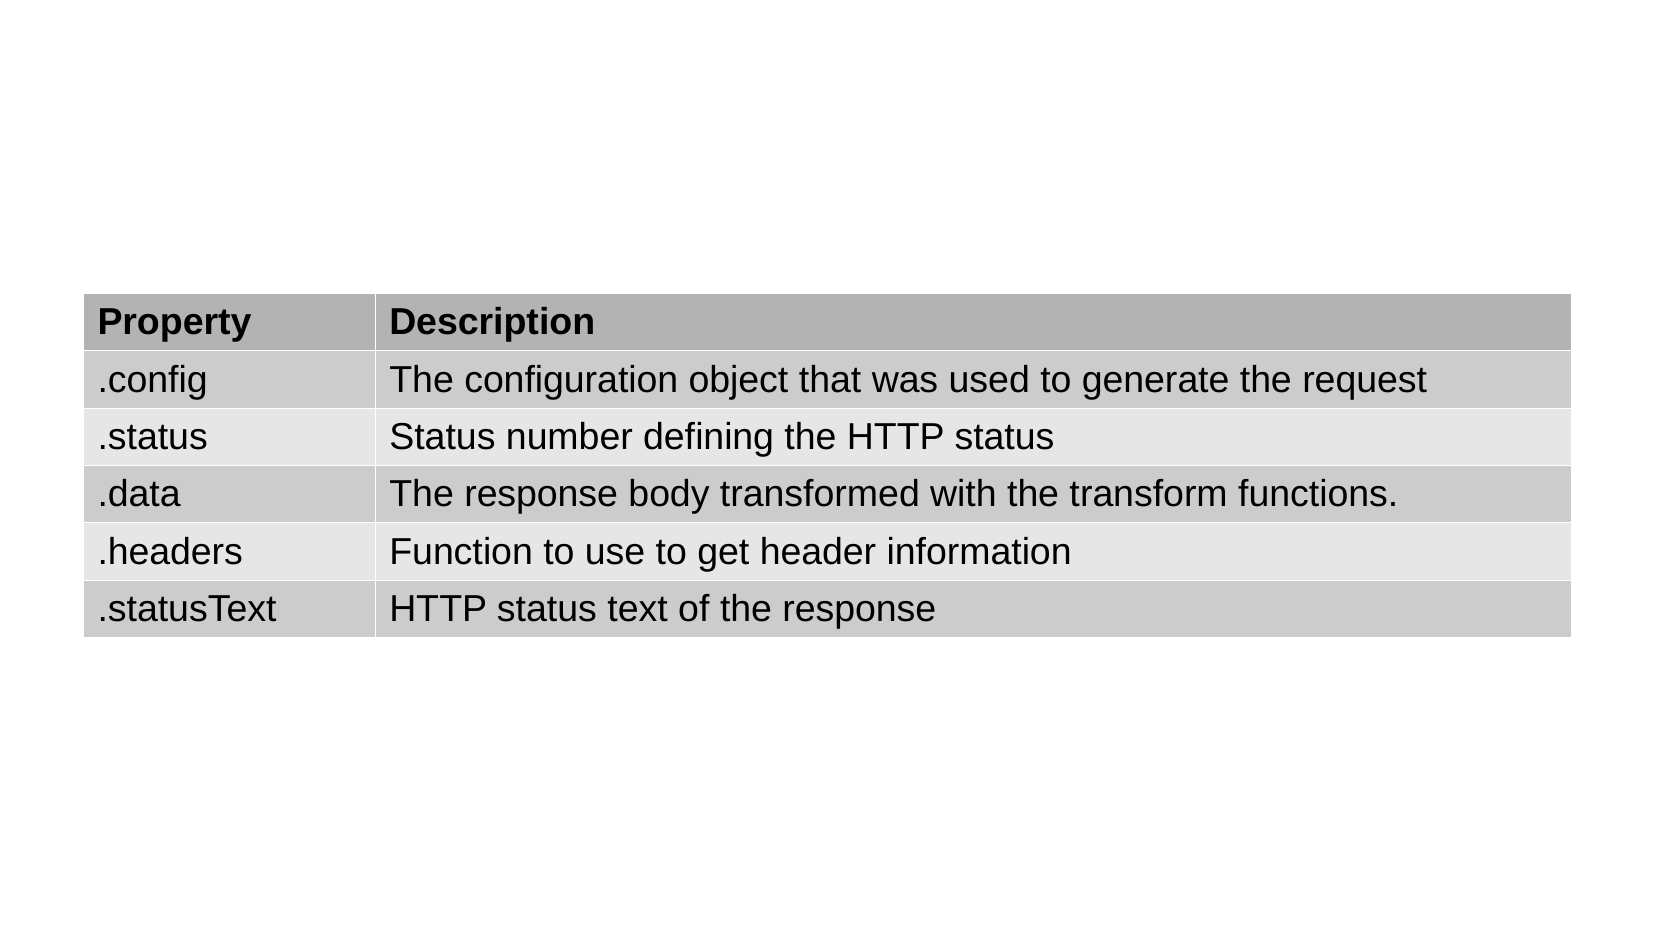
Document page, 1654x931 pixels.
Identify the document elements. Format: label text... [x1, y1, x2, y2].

table_header Description [376, 294, 1571, 350]
table_cell HTTP status text of the response [376, 581, 1571, 637]
table_cell .status [84, 409, 375, 465]
table_cell Function to use to get header information [376, 523, 1571, 580]
table_cell Status number defining the HTTP status [376, 409, 1571, 465]
table_cell .config [84, 351, 375, 408]
table_cell The configuration object that was used to generate the request [376, 351, 1571, 408]
table_cell .data [84, 466, 375, 522]
table_cell .headers [84, 523, 375, 580]
table_header Property [84, 294, 375, 350]
table_cell The response body transformed with the transform functions. [376, 466, 1571, 522]
table_cell .statusText [84, 581, 375, 637]
